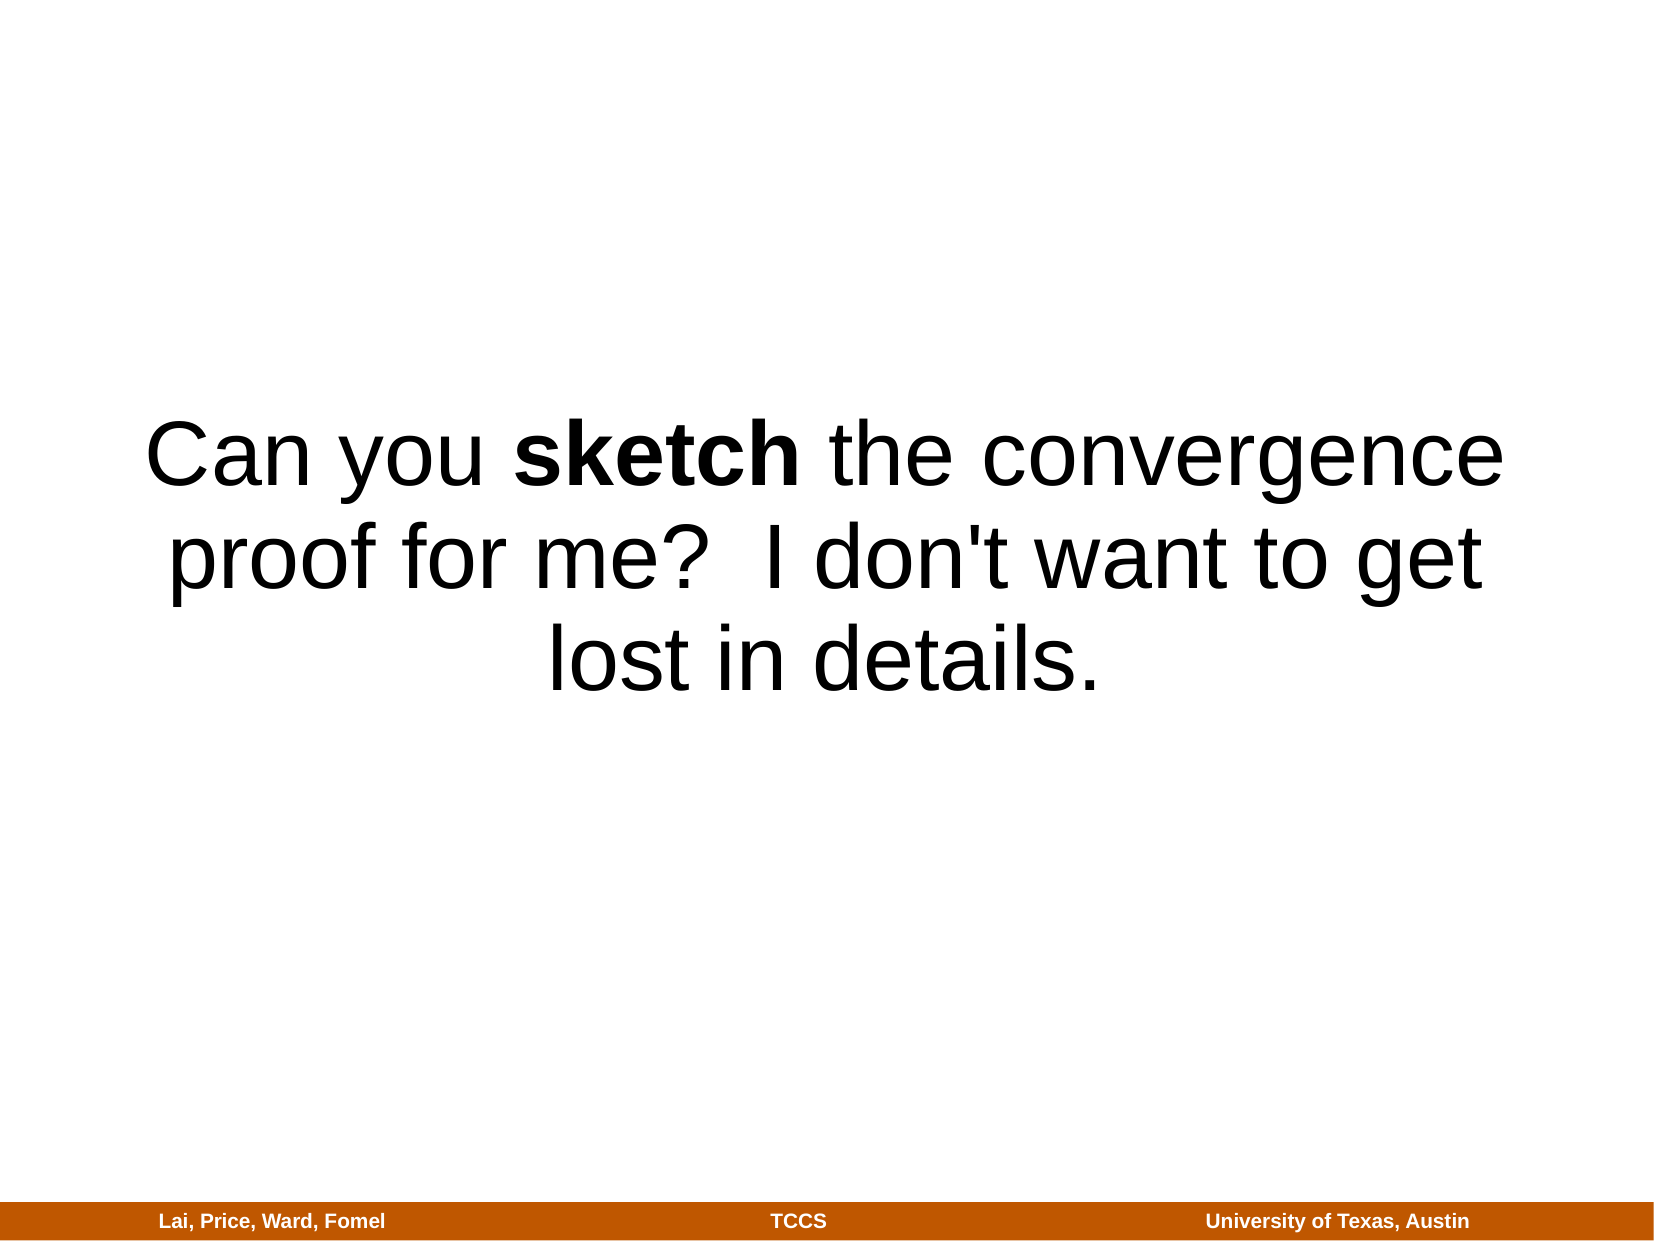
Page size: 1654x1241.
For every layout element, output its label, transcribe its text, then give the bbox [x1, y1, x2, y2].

text_box Can you sketch the convergence proof for me? I don't want to get lost in details. [105, 395, 1546, 718]
